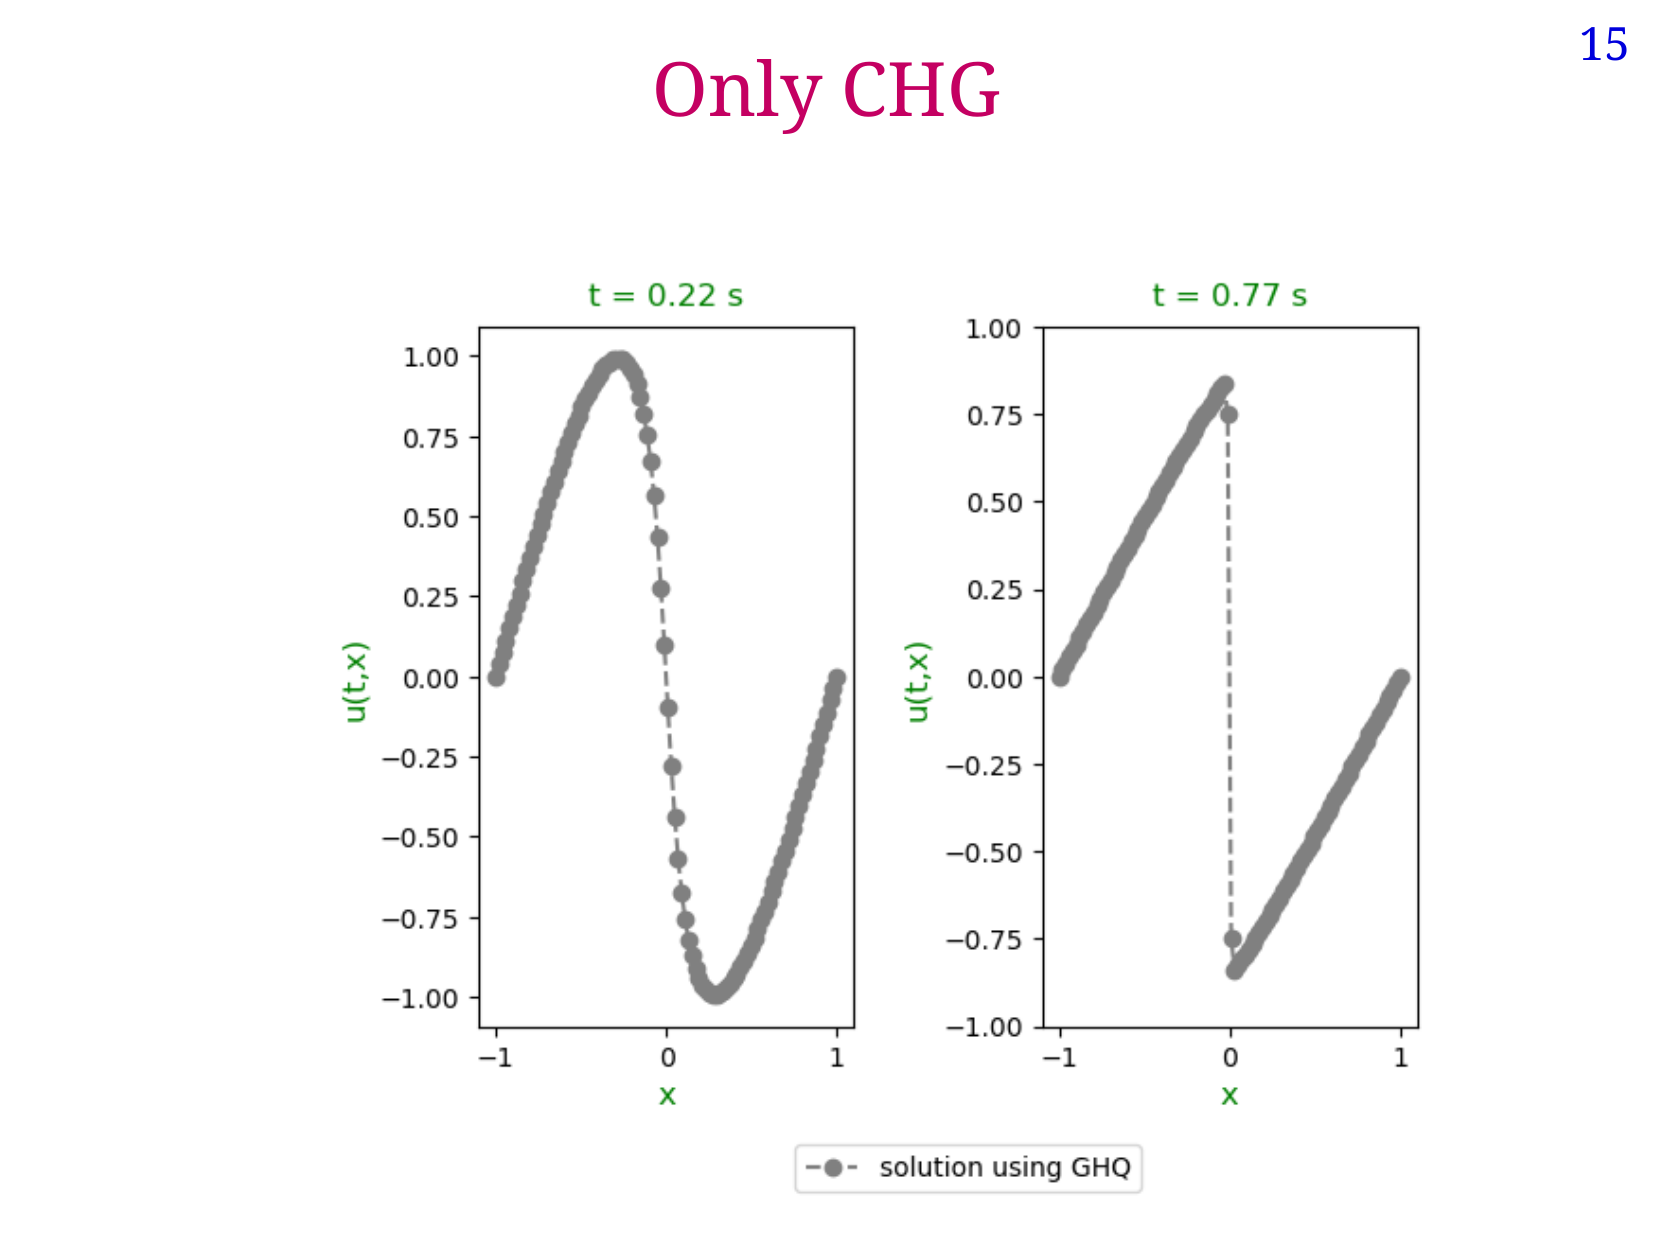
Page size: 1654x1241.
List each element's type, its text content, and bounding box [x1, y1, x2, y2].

picture [318, 278, 1433, 1211]
title Only CHG [59, 29, 1595, 148]
